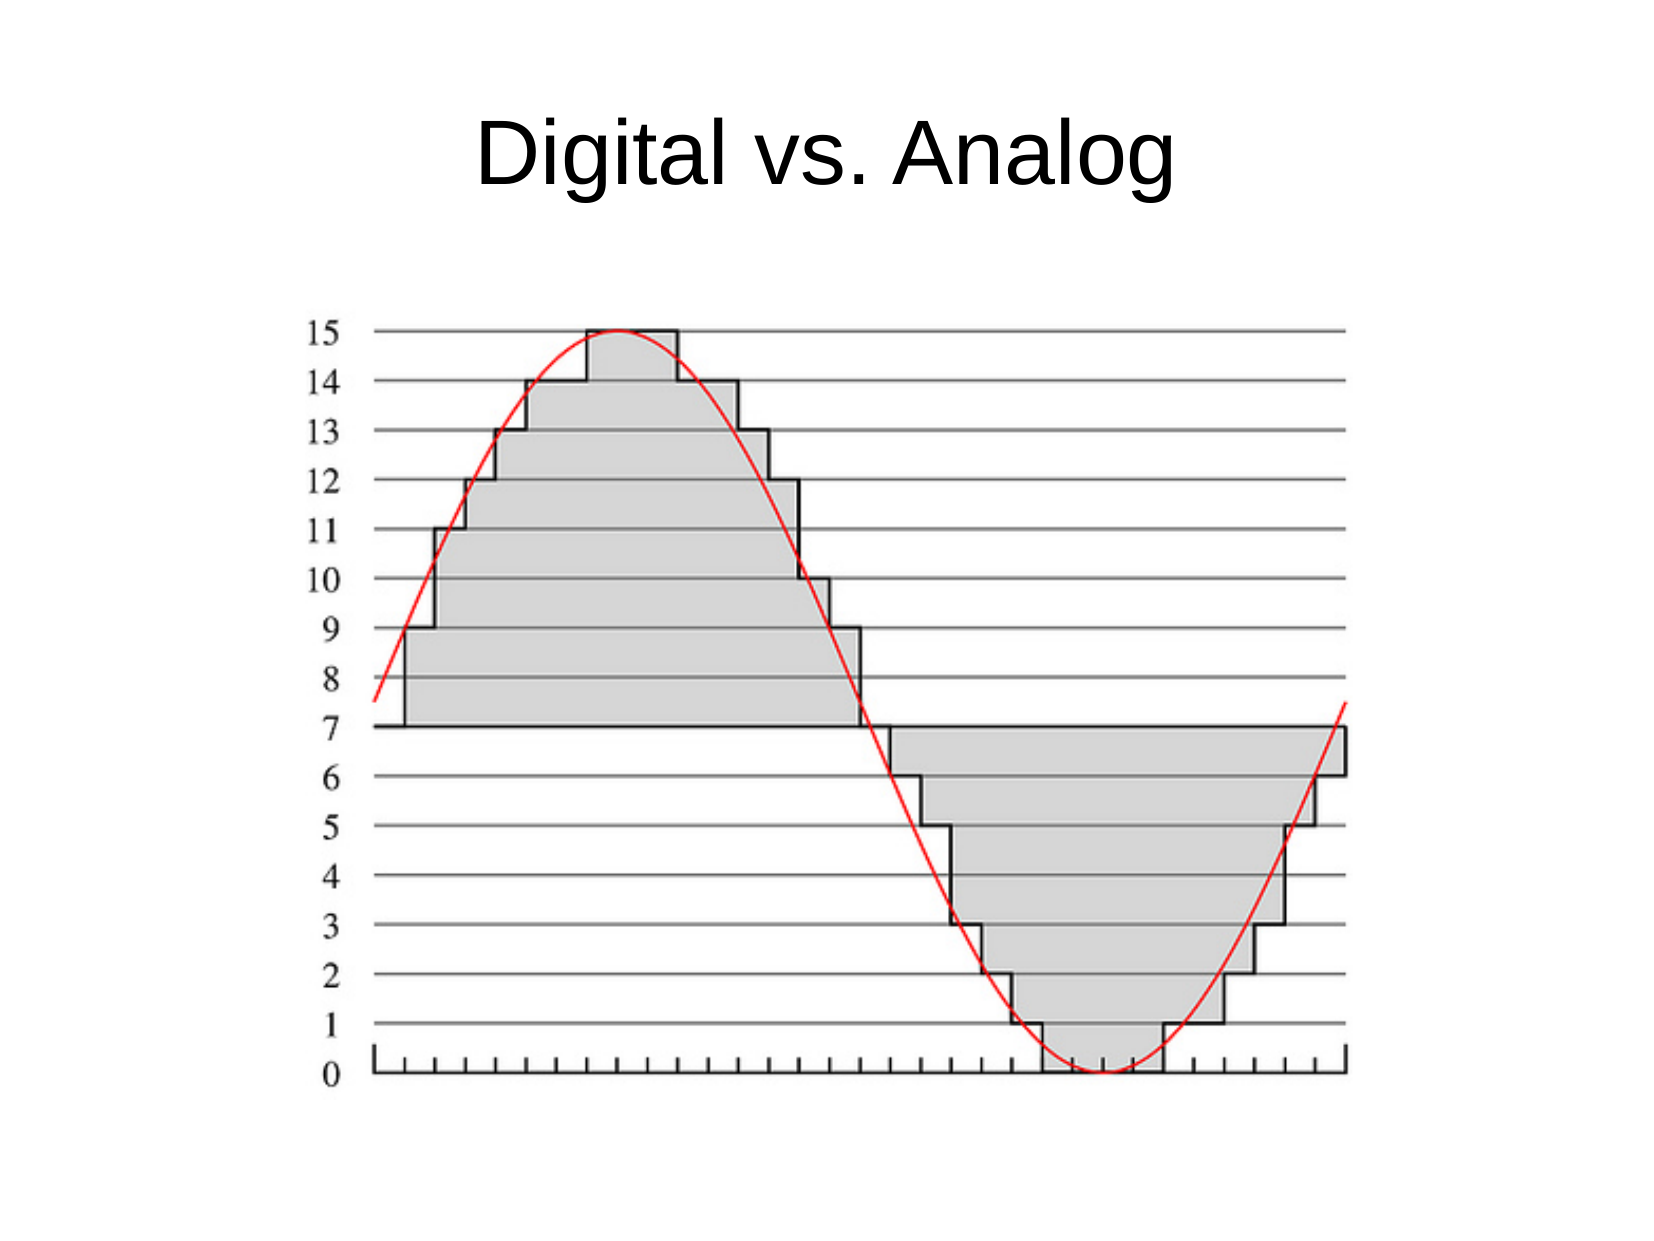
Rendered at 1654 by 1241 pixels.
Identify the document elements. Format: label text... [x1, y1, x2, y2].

picture [305, 308, 1361, 1100]
title Digital vs. Analog [82, 49, 1571, 257]
